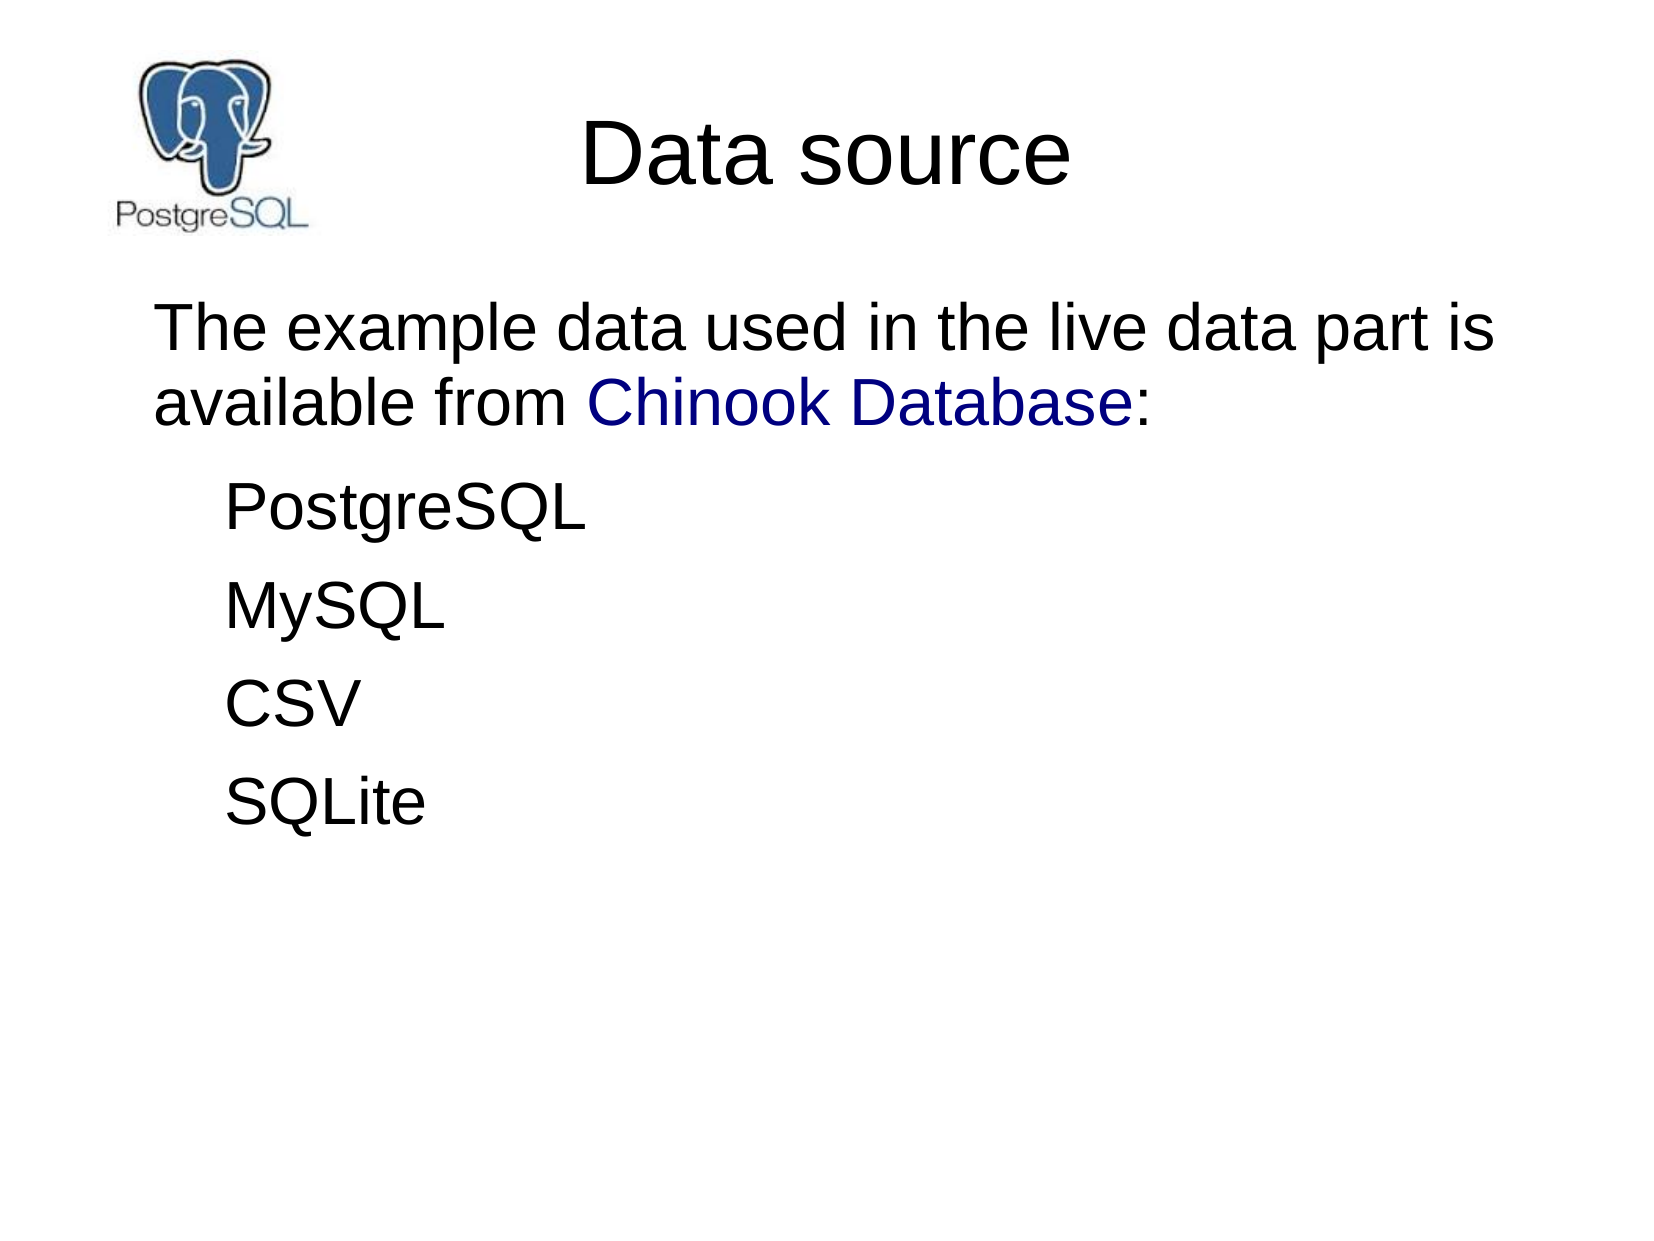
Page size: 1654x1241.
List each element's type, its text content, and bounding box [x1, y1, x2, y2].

text_box [218, 323, 248, 394]
list The example data used in the live data part is available from Chinook Database: PostgreSQL MySQL CSV SQLite [82, 290, 1538, 1010]
picture [58, 50, 356, 237]
title Data source [82, 49, 1571, 257]
